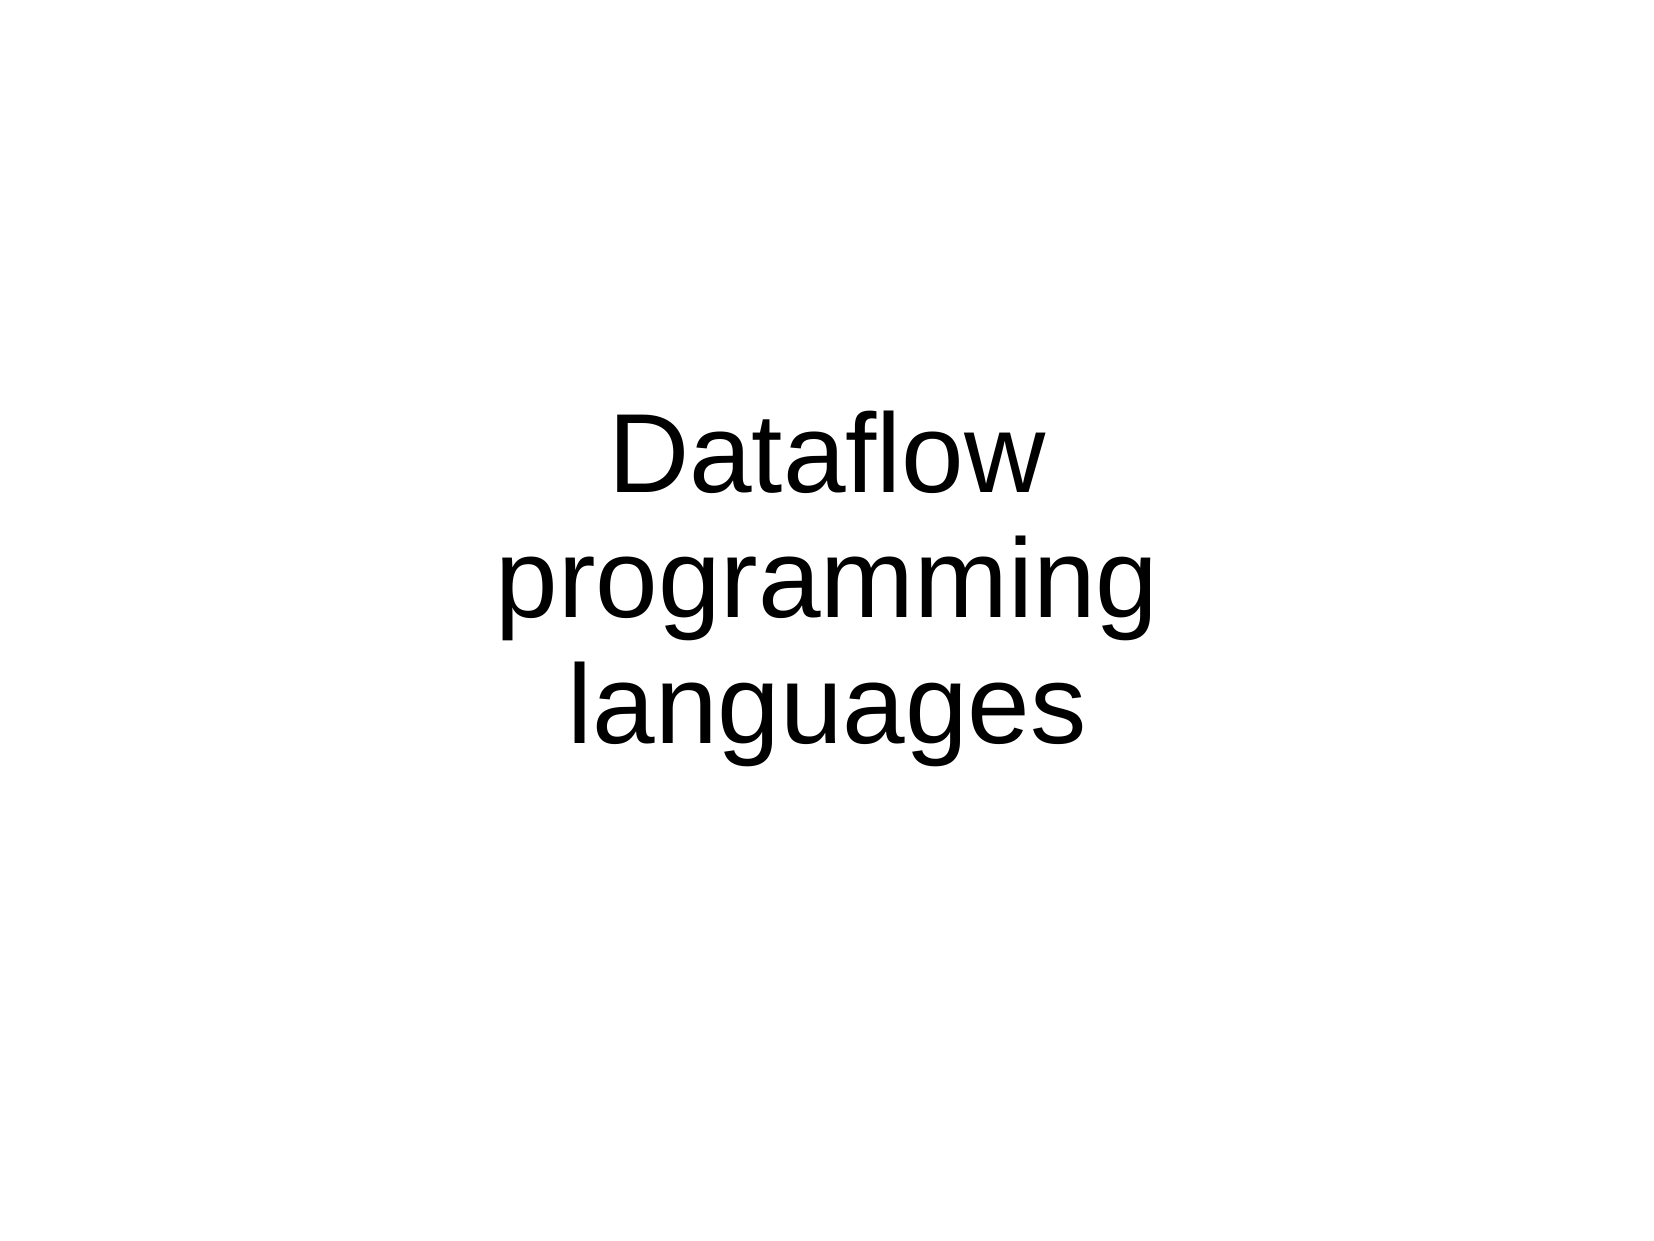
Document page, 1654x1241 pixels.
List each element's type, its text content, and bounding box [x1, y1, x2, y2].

subtitle Dataflow programming languages [82, 56, 1571, 1102]
